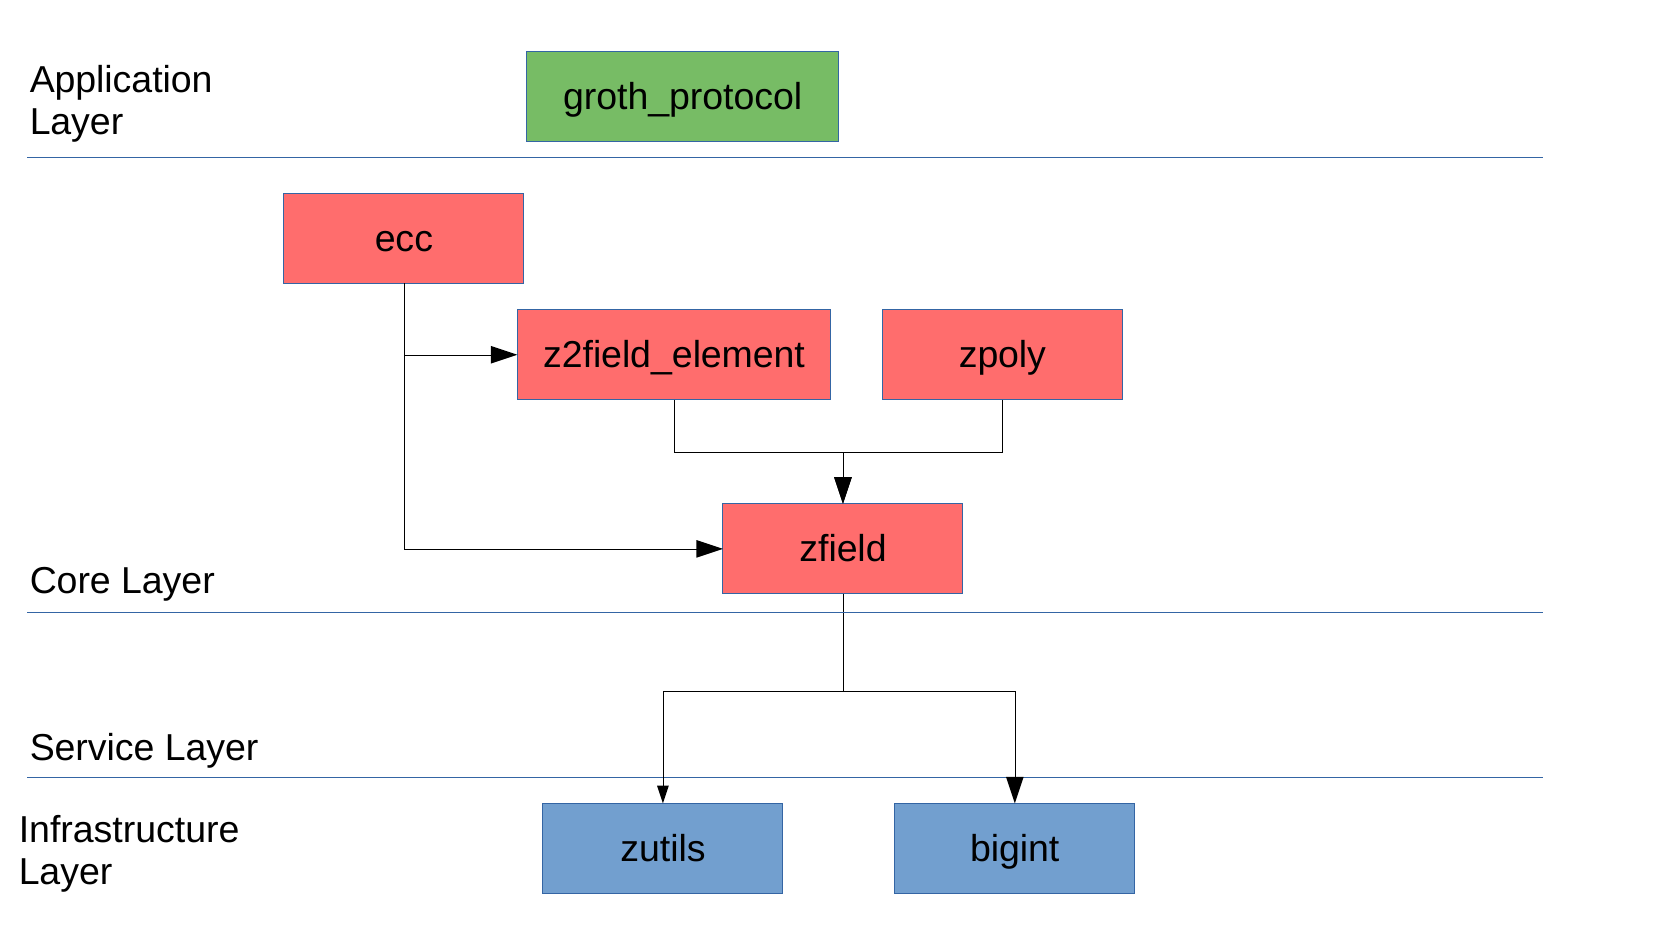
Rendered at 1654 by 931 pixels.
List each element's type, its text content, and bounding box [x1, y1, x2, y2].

text_box zpoly [882, 309, 1123, 400]
text_box Core Layer [15, 552, 301, 652]
text_box Infrastructure Layer [4, 801, 290, 901]
text_box zutils [542, 803, 783, 894]
text_box bigint [894, 803, 1135, 894]
text_box groth_protocol [526, 51, 839, 142]
text_box Application Layer [15, 51, 256, 151]
text_box zfield [722, 503, 963, 594]
text_box Service Layer [15, 719, 301, 818]
text_box z2field_element [517, 309, 831, 400]
text_box ecc [283, 193, 524, 284]
